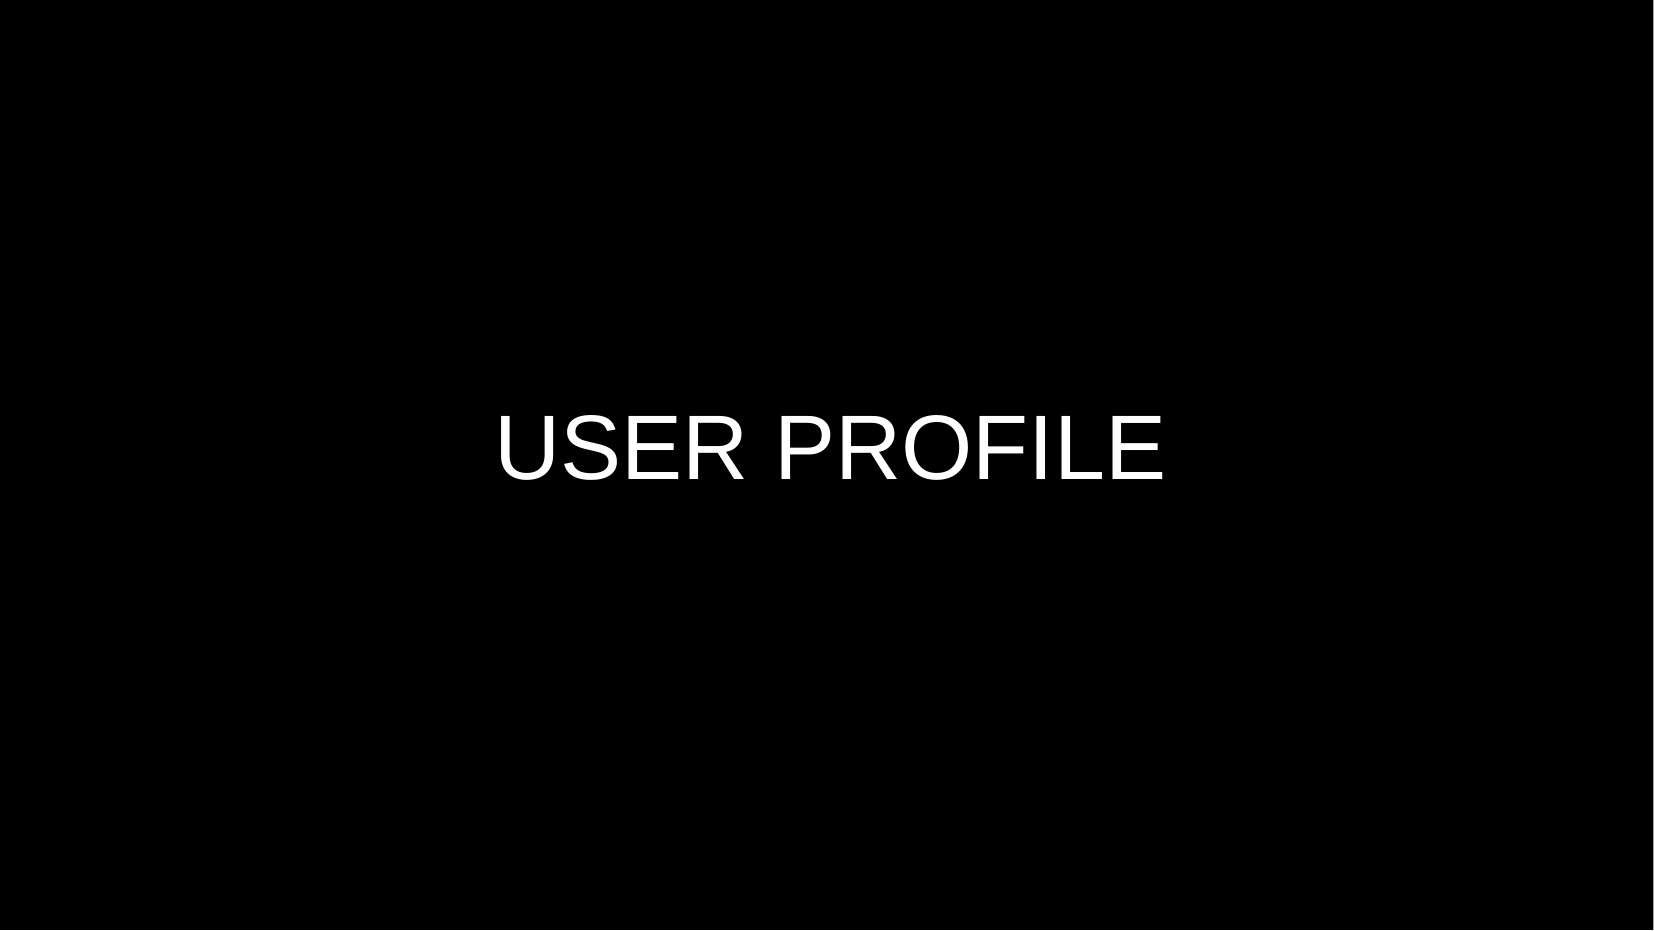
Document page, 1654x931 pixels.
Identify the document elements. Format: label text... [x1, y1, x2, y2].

title USER PROFILE [86, 369, 1576, 526]
